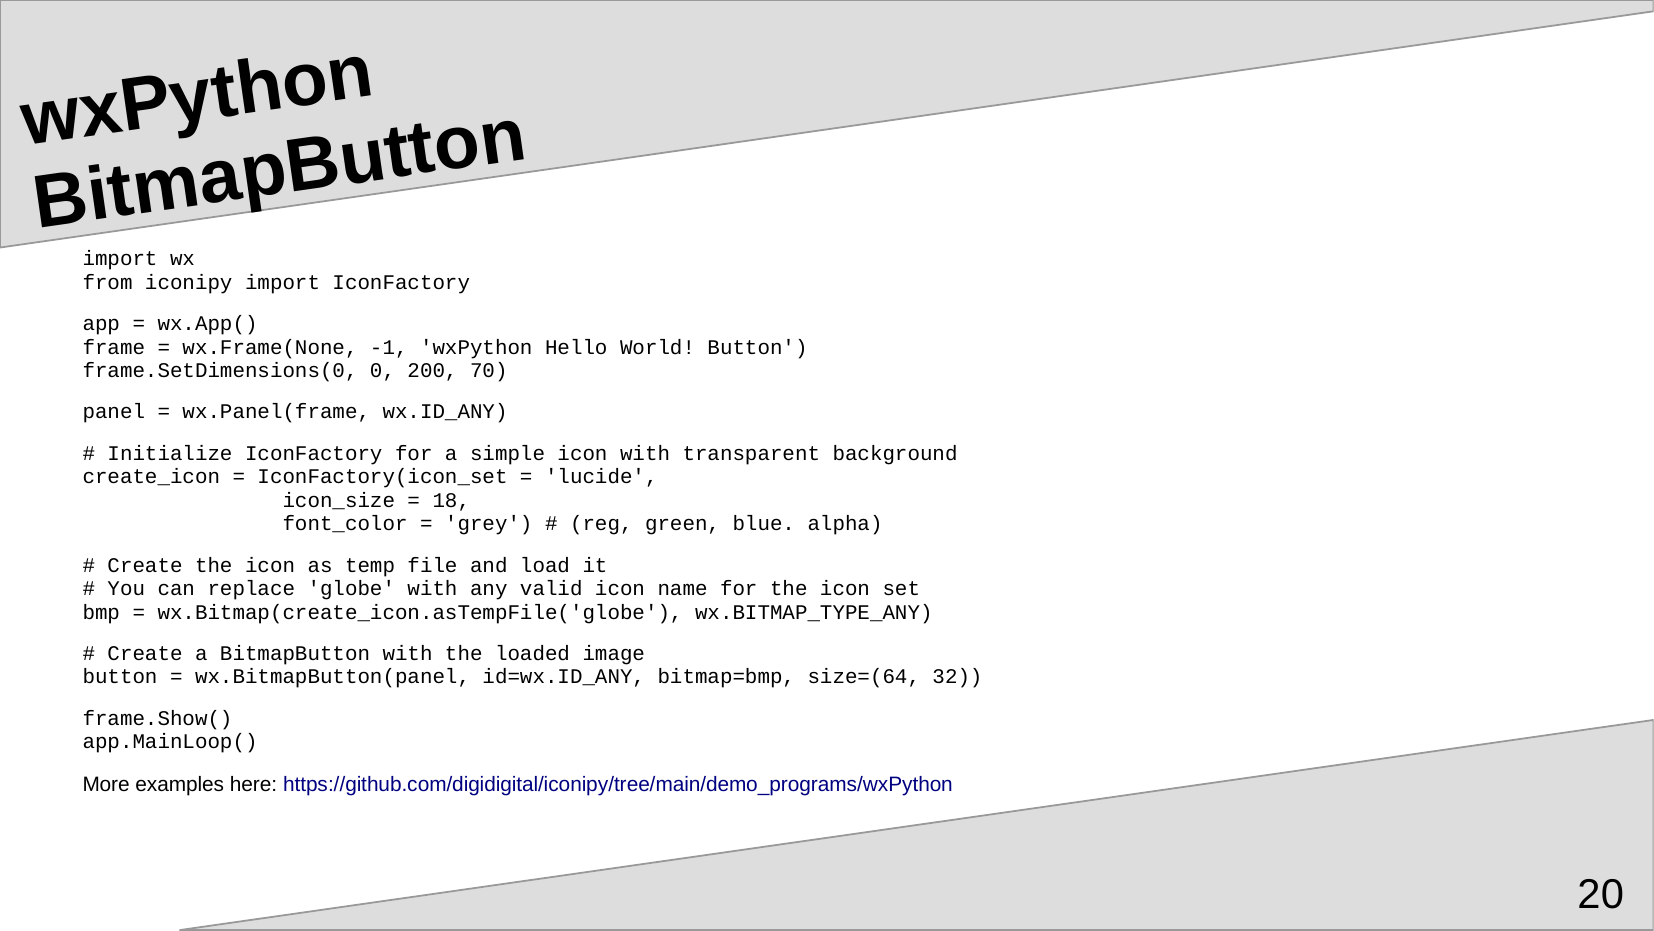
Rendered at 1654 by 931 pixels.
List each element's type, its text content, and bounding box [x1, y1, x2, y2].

title wxPython BitmapButton [16, 0, 1502, 245]
list import wx from iconipy import IconFactory app = wx.App() frame = wx.Frame(None, -1, 'wxPython Hello World! Button') frame.SetDimensions(0, 0, 200, 70) panel = wx.Panel(frame, wx.ID_ANY) # Initialize IconFactory for a simple icon with transparent background create_icon = IconFactory(icon_set = 'lucide', icon_size = 18, font_color = 'grey') # (reg, green, blue. alpha) # Create the icon as temp file and load it # You can replace 'globe' with any valid icon name for the icon set bmp = wx.Bitmap(create_icon.asTempFile('globe'), wx.BITMAP_TYPE_ANY) # Create a BitmapButton with the loaded image button = wx.BitmapButton(panel, id=wx.ID_ANY, bitmap=bmp, size=(64, 32)) frame.Show() app.MainLoop() More examples here: https://github.com/digidigital/iconipy/tree/main/demo_programs/wxPython [82, 248, 1538, 827]
